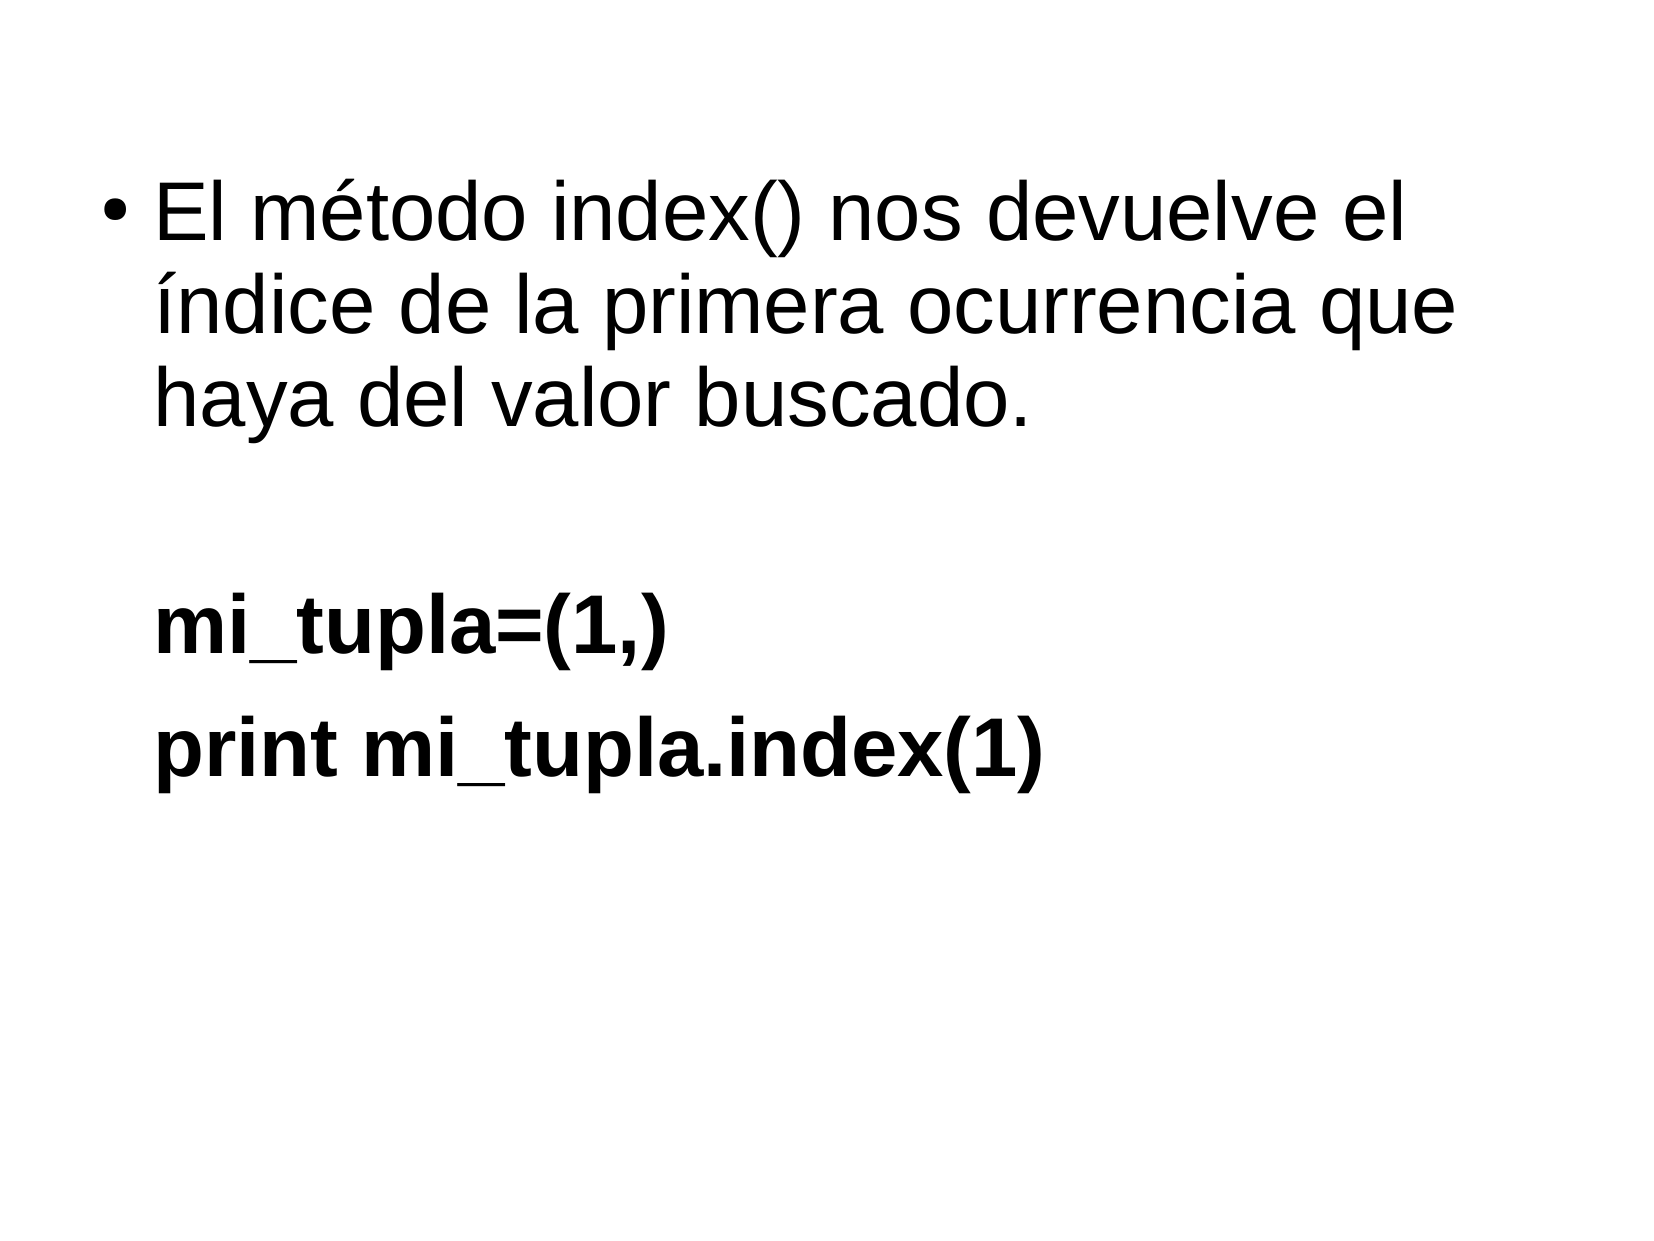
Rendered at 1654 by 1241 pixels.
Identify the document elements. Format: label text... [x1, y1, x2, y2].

list El método index() nos devuelve el índice de la primera ocurrencia que haya del valor buscado. mi_tupla=(1,) print mi_tupla.index(1) [82, 165, 1571, 1010]
